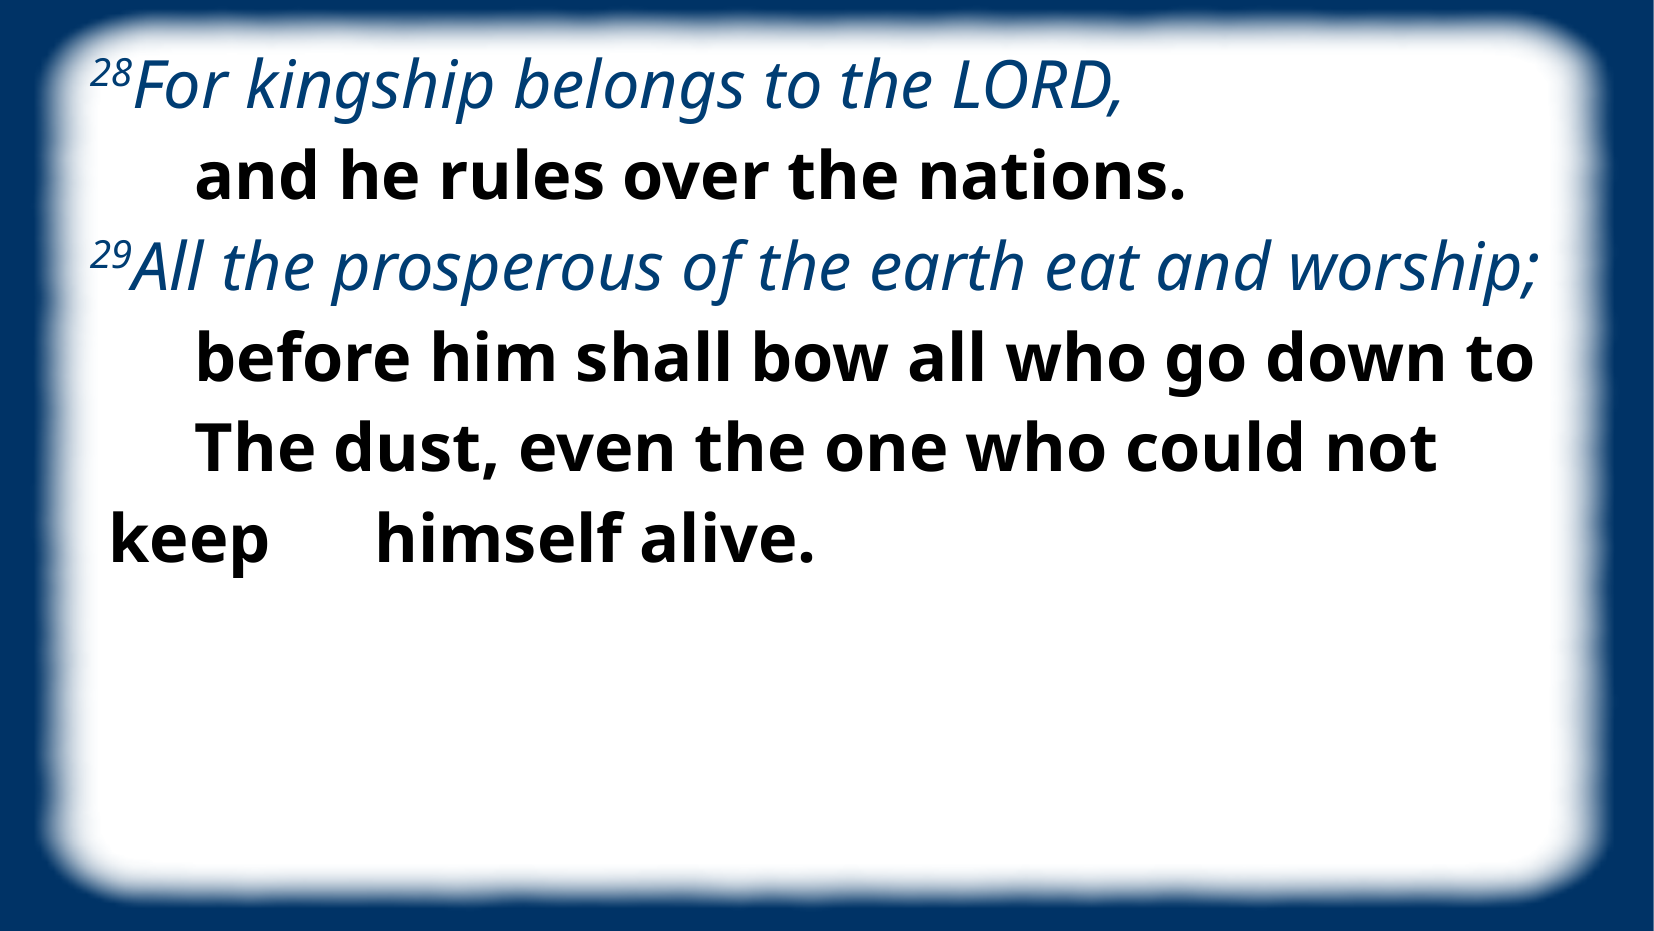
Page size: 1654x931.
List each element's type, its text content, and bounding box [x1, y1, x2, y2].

text_box 28For kingship belongs to the LORD, and he rules over the nations. 29All the prosperous of the earth eat and worship; before him shall bow all who go down to The dust, even the one who could not keep himself alive. [75, 30, 1576, 578]
picture [0, 0, 1654, 931]
